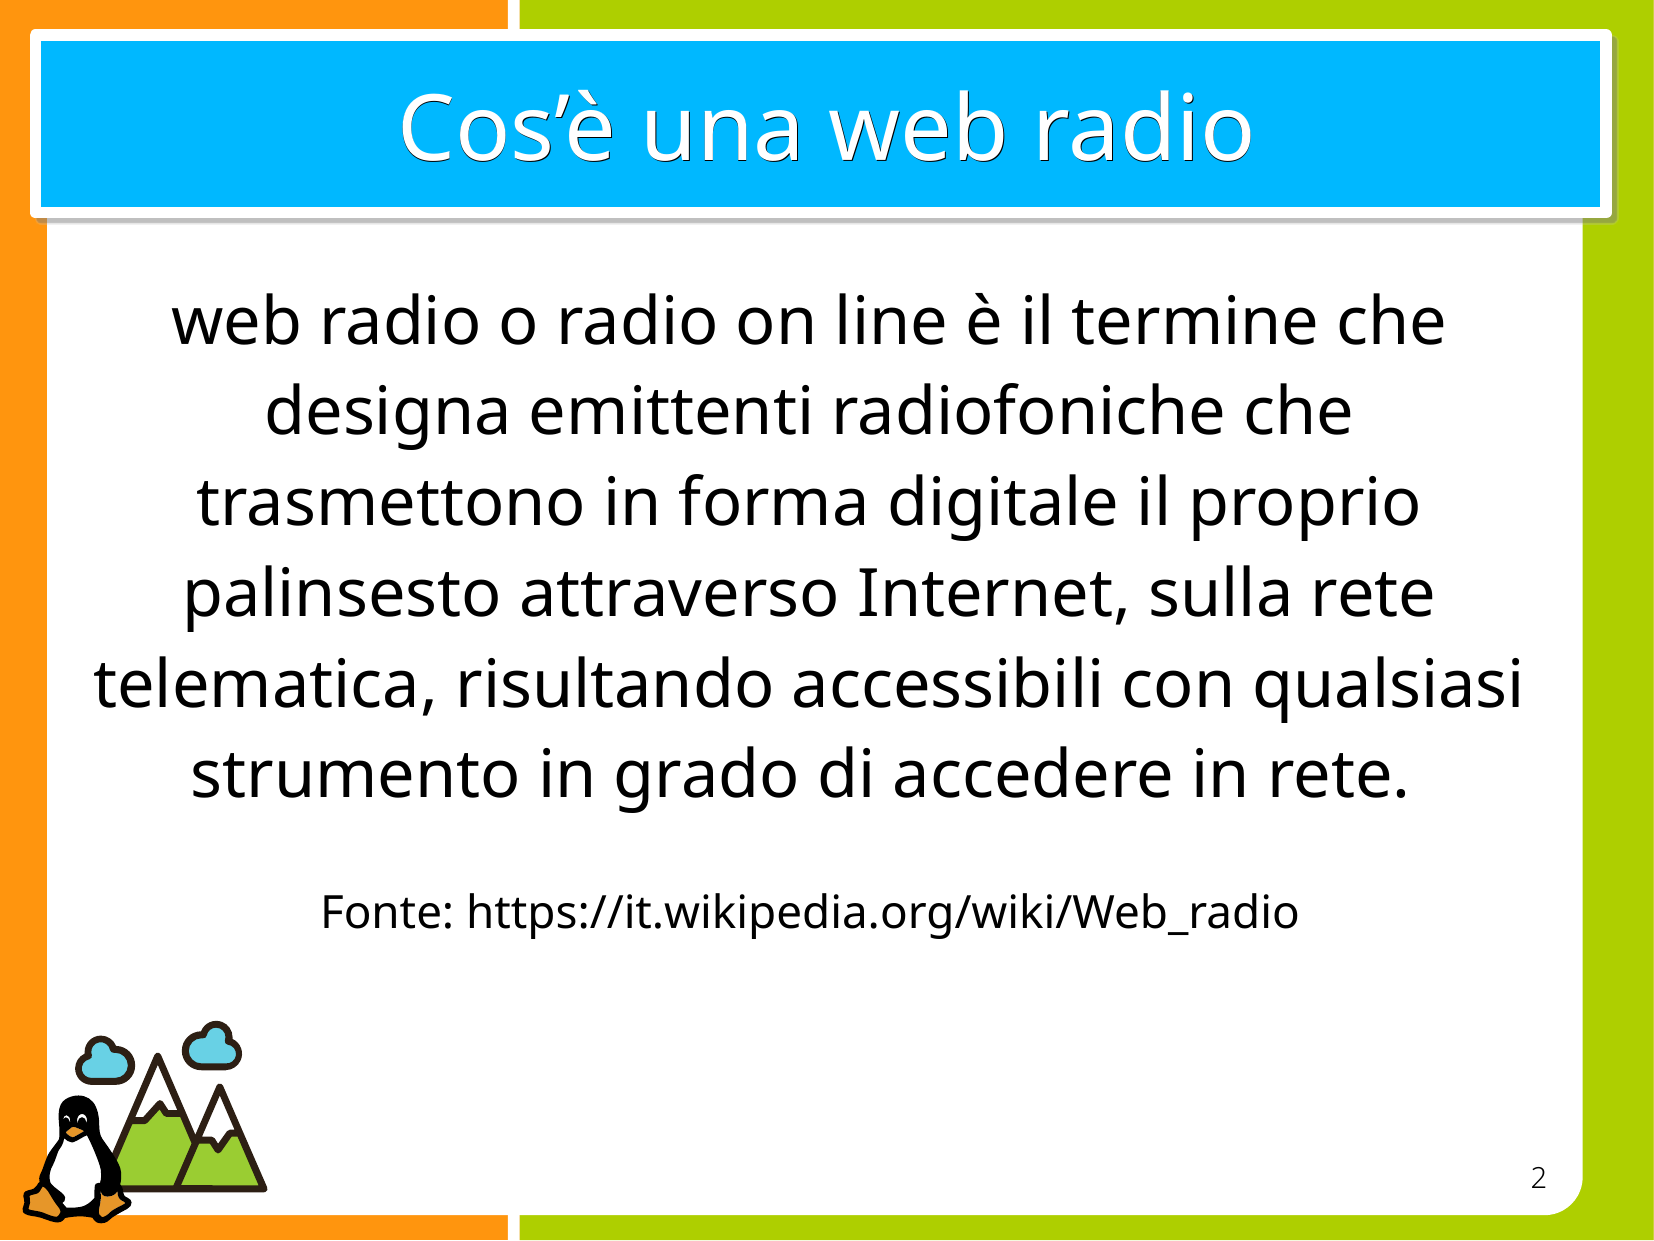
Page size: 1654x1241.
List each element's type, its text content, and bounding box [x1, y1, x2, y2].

subtitle web radio o radio on line è il termine che designa emittenti radiofoniche che trasmettono in forma digitale il proprio palinsesto attraverso Internet, sulla rete telematica, risultando accessibili con qualsiasi strumento in grado di accedere in rete. Fonte: https://it.wikipedia.org/wiki/Web_radio [82, 248, 1538, 968]
title Cos’è una web radio [82, 49, 1571, 201]
